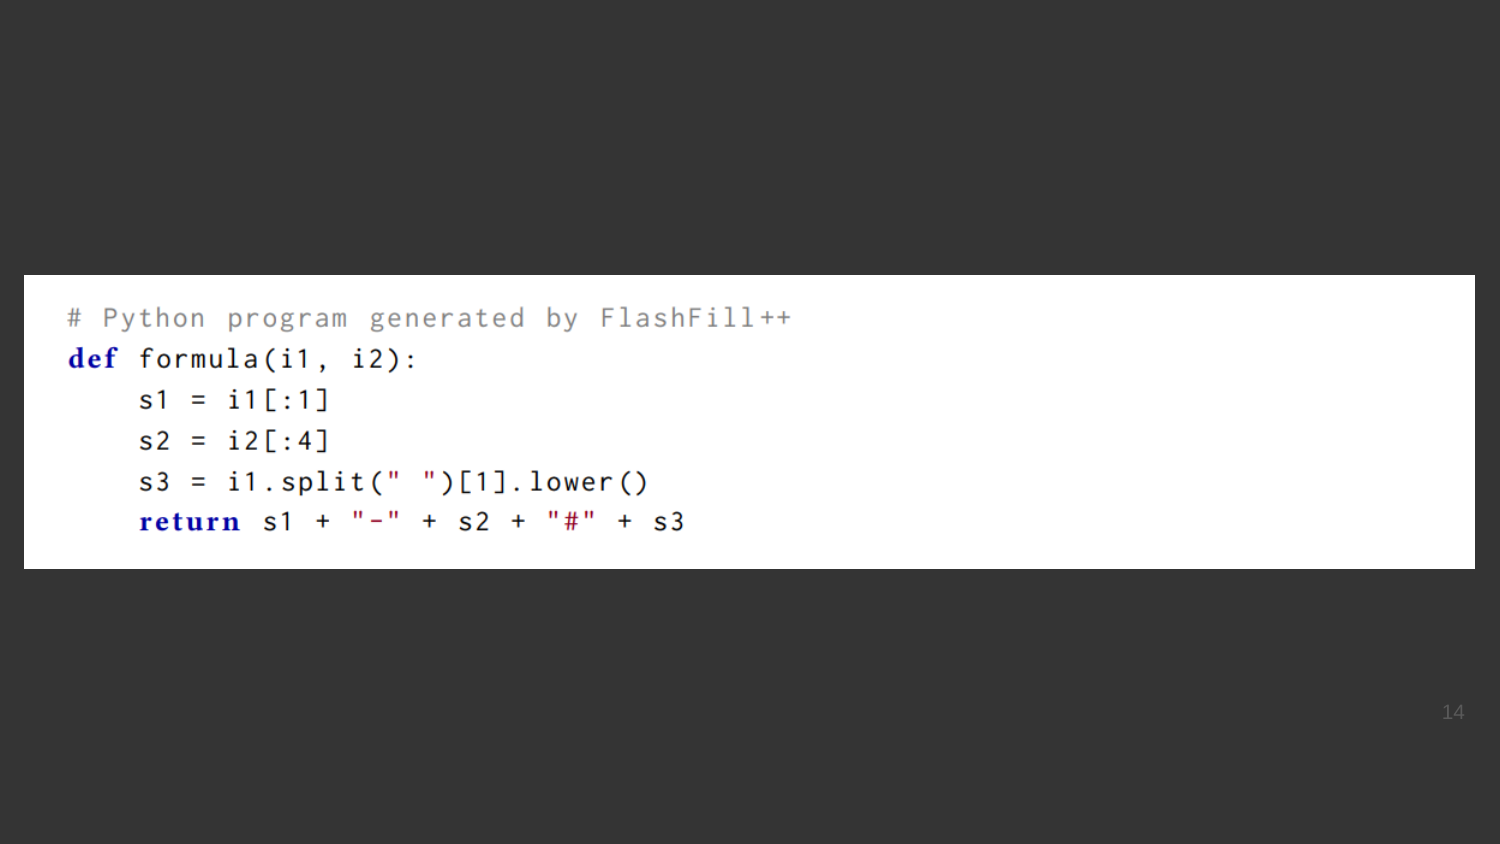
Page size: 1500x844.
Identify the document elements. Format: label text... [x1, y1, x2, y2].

slide_number <number> [1389, 679, 1480, 744]
picture [24, 275, 1475, 569]
